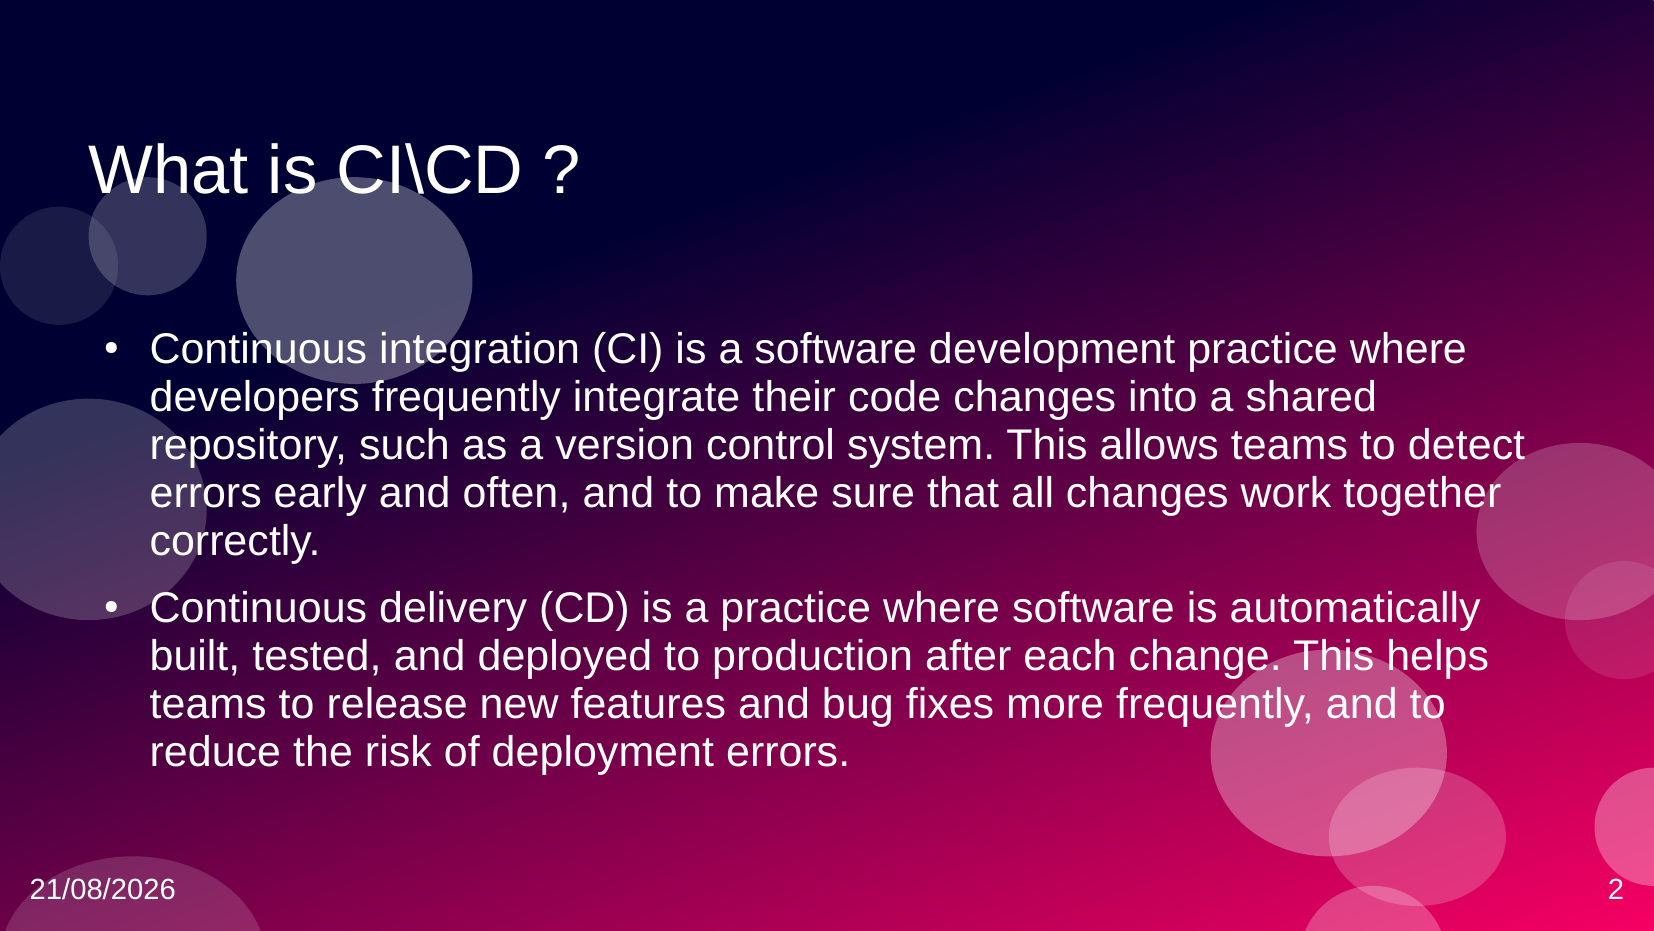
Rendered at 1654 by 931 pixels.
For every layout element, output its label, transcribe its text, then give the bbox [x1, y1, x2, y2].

list Continuous integration (CI) is a software development practice where developers frequently integrate their code changes into a shared repository, such as a version control system. This allows teams to detect errors early and often, and to make sure that all changes work together correctly. Continuous delivery (CD) is a practice where software is automatically built, tested, and deployed to production after each change. This helps teams to release new features and bug fixes more frequently, and to reduce the risk of deployment errors. [88, 324, 1565, 783]
title What is CI\CD ? [88, 88, 1565, 251]
